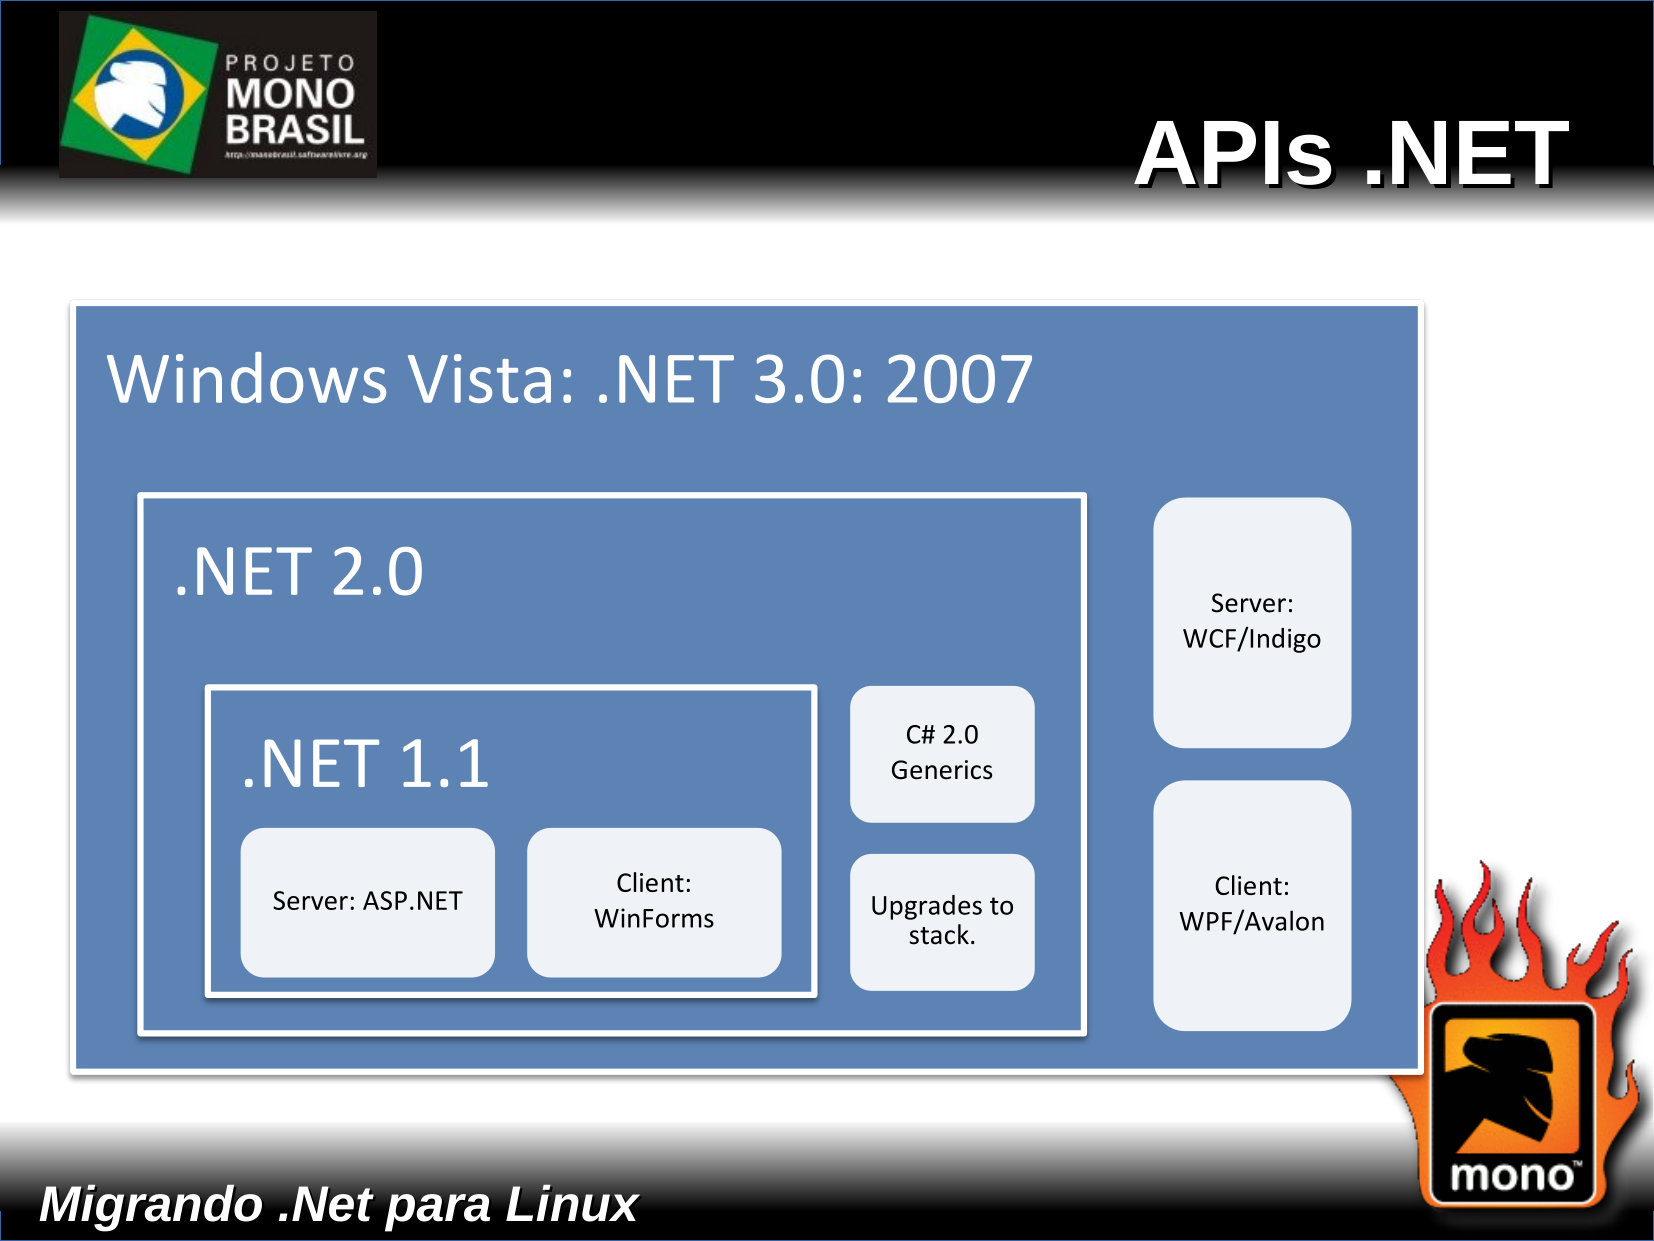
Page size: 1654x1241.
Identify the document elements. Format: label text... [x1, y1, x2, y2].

picture [59, 11, 377, 178]
text_box Migrando .Net para Linux [24, 1168, 547, 1241]
title APIs .NET [82, 49, 1571, 257]
picture [59, 295, 1654, 1241]
